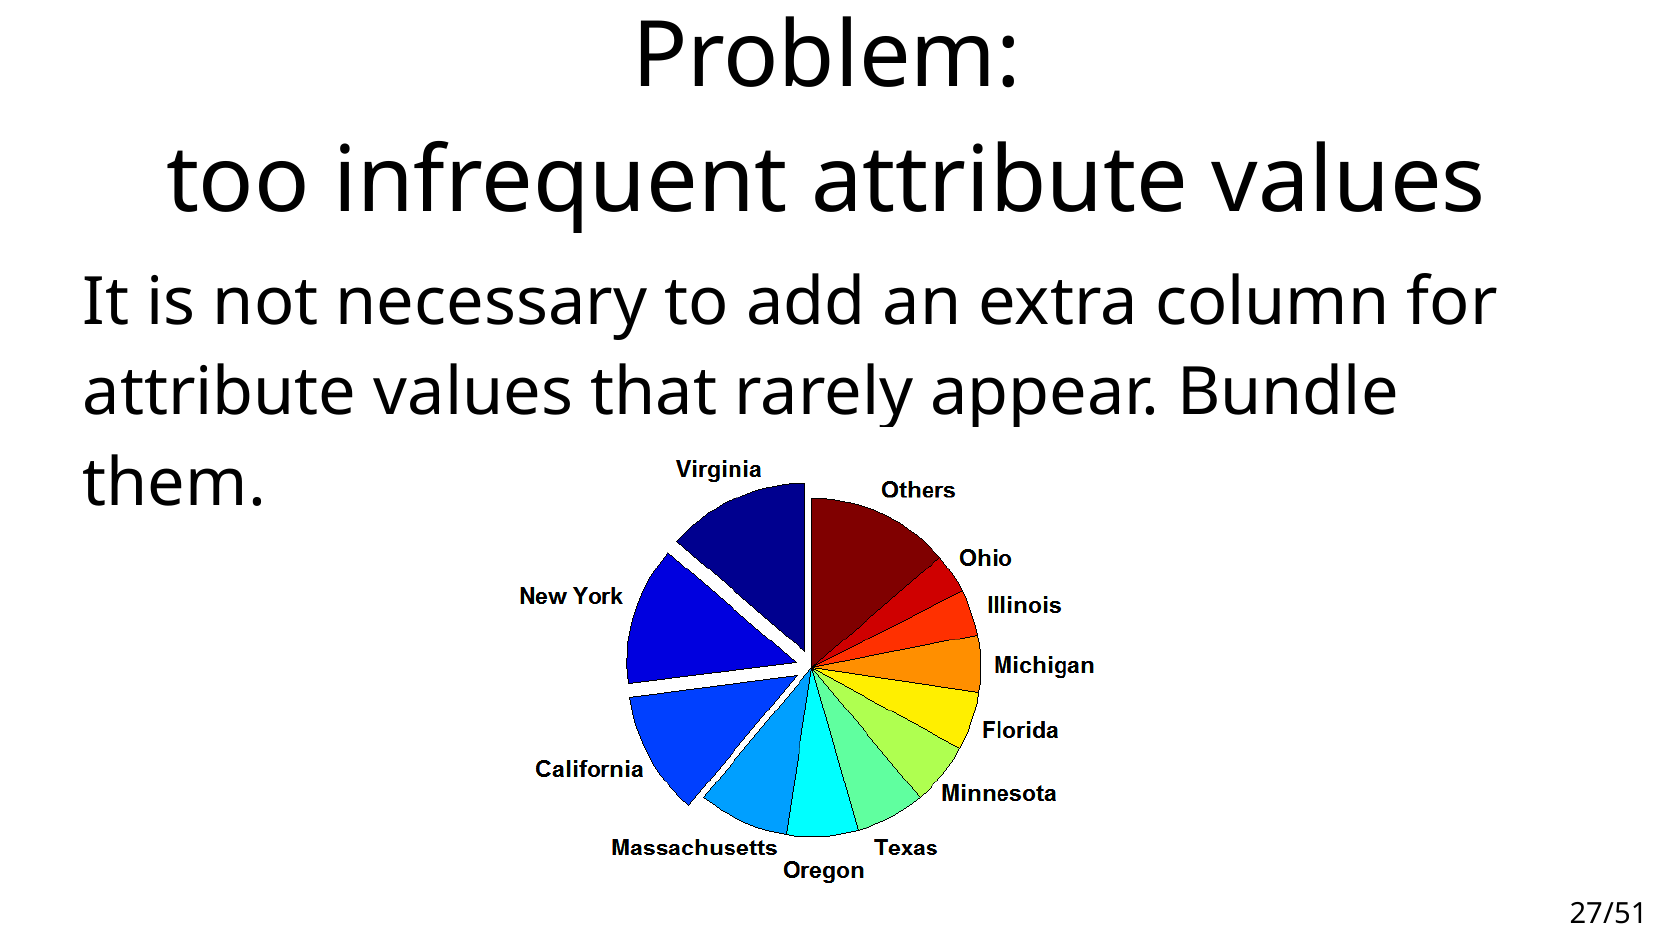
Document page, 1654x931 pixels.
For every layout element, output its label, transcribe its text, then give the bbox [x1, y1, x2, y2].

list It is not necessary to add an extra column for attribute values that rarely appear. Bundle them. [82, 253, 1571, 793]
picture [469, 427, 1131, 899]
title Problem: too infrequent attribute values [82, 0, 1571, 243]
